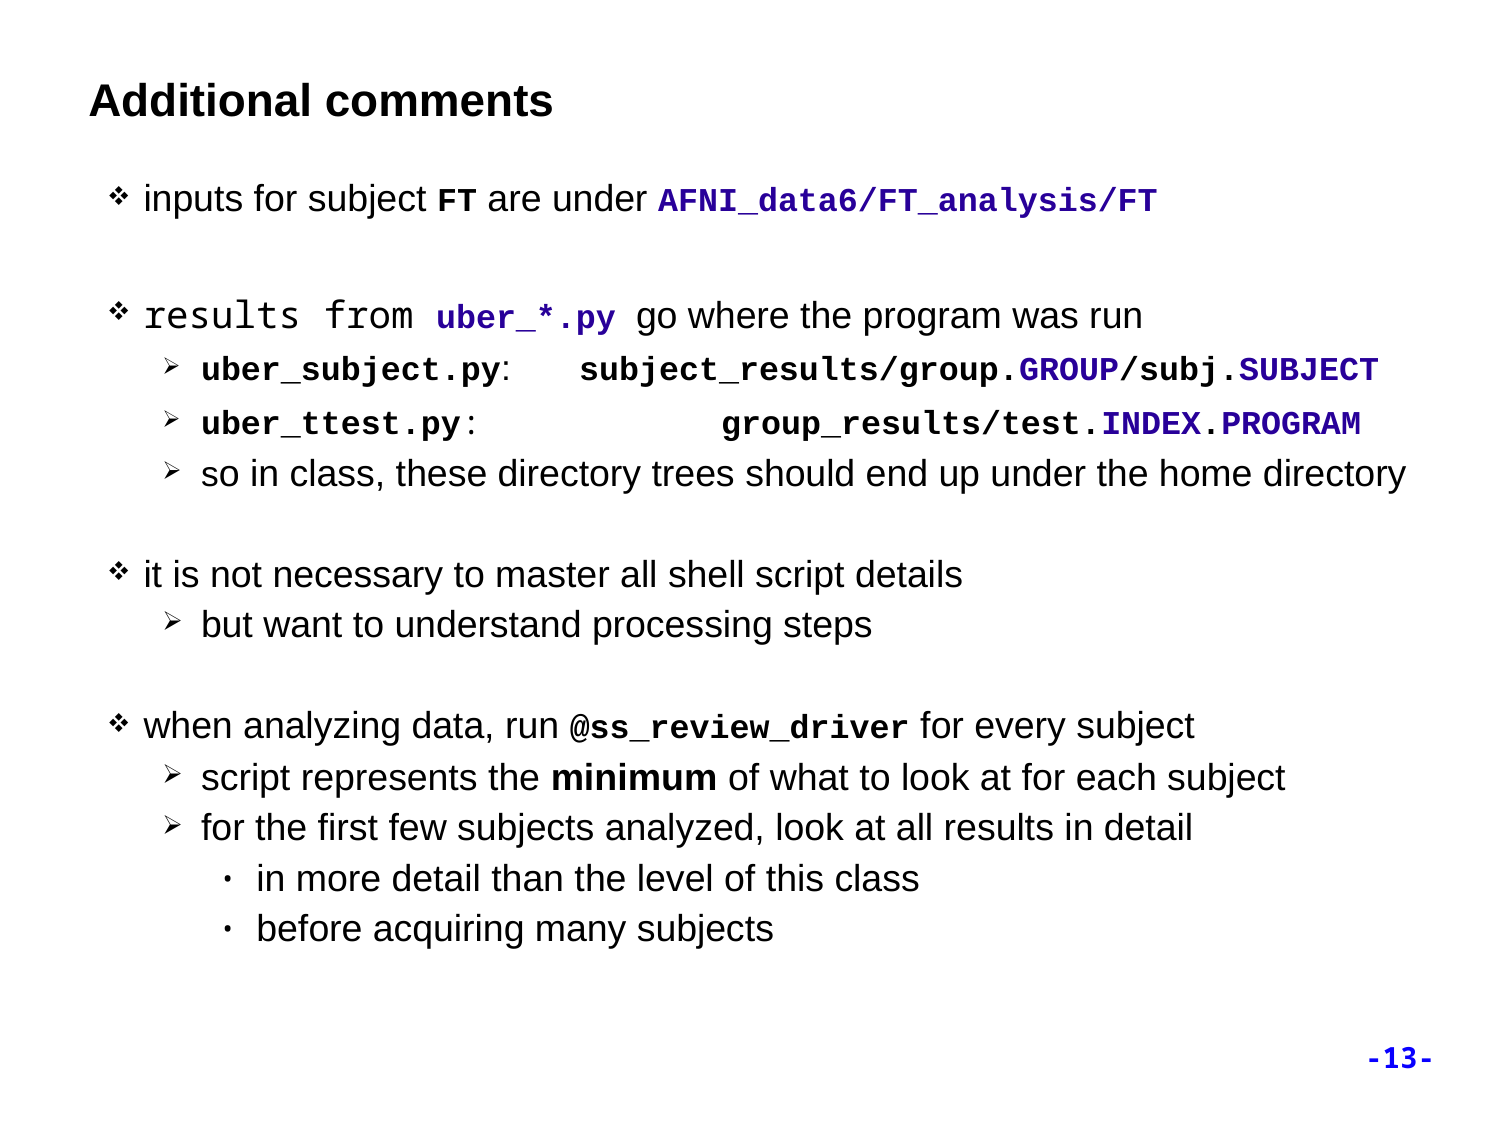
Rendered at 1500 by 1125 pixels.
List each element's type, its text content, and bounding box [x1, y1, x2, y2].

list Additional comments inputs for subject FT are under AFNI_data6/FT_analysis/FT results from uber_*.py go where the program was run uber_subject.py: subject_results/group.GROUP/subj.SUBJECT uber_ttest.py: group_results/test.INDEX.PROGRAM so in class, these directory trees should end up under the home directory it is not necessary to master all shell script details but want to understand processing steps when analyzing data, run @ss_review_driver for every subject script represents the minimum of what to look at for each subject for the first few subjects analyzed, look at all results in detail in more detail than the level of this class before acquiring many subjects [35, 80, 1456, 1102]
